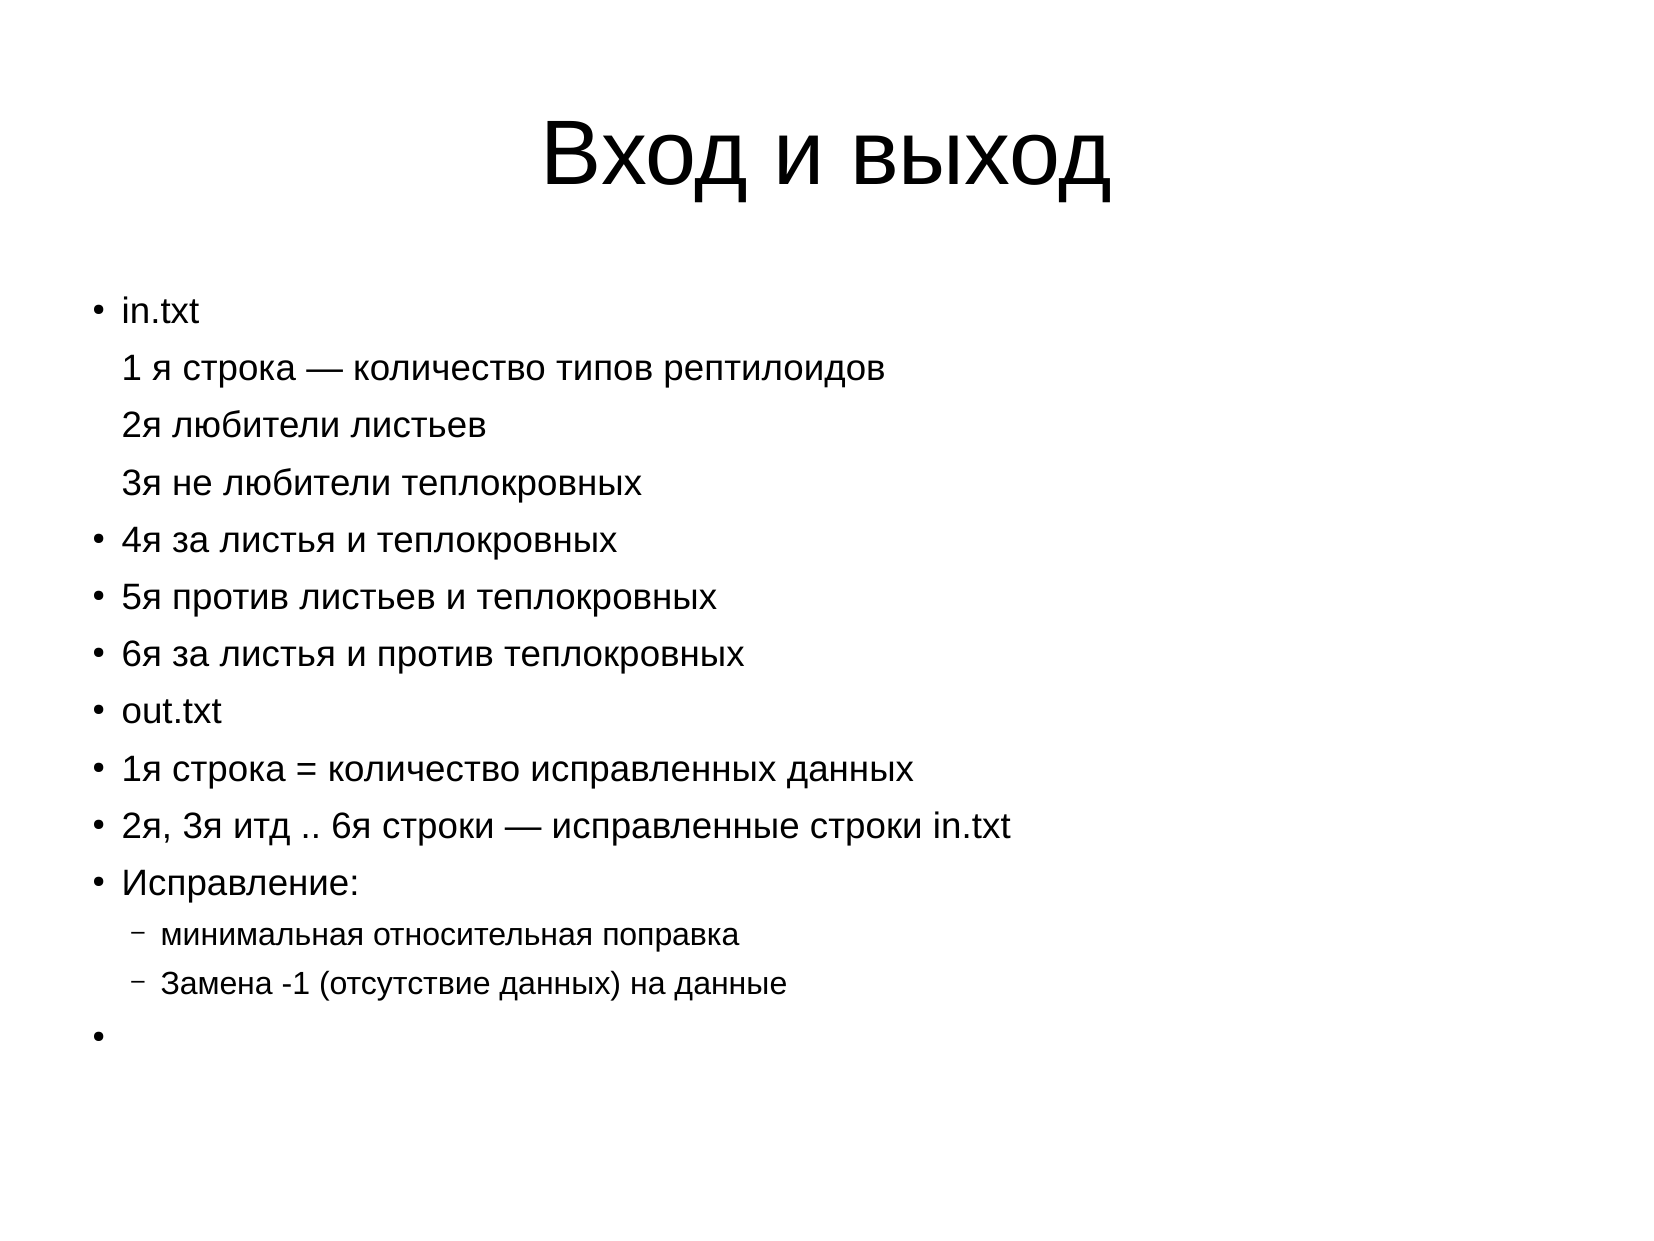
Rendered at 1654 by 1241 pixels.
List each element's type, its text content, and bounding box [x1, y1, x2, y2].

list in.txt 1 я строка — количество типов рептилоидов 2я любители листьев 3я не любители теплокровных 4я за листья и теплокровных 5я против листьев и теплокровных 6я за листья и против теплокровных out.txt 1я строка = количество исправленных данных 2я, 3я итд .. 6я строки — исправленные строки in.txt Исправление: минимальная относительная поправка Замена -1 (отсутствие данных) на данные [82, 290, 1571, 1010]
title Вход и выход [82, 49, 1571, 257]
